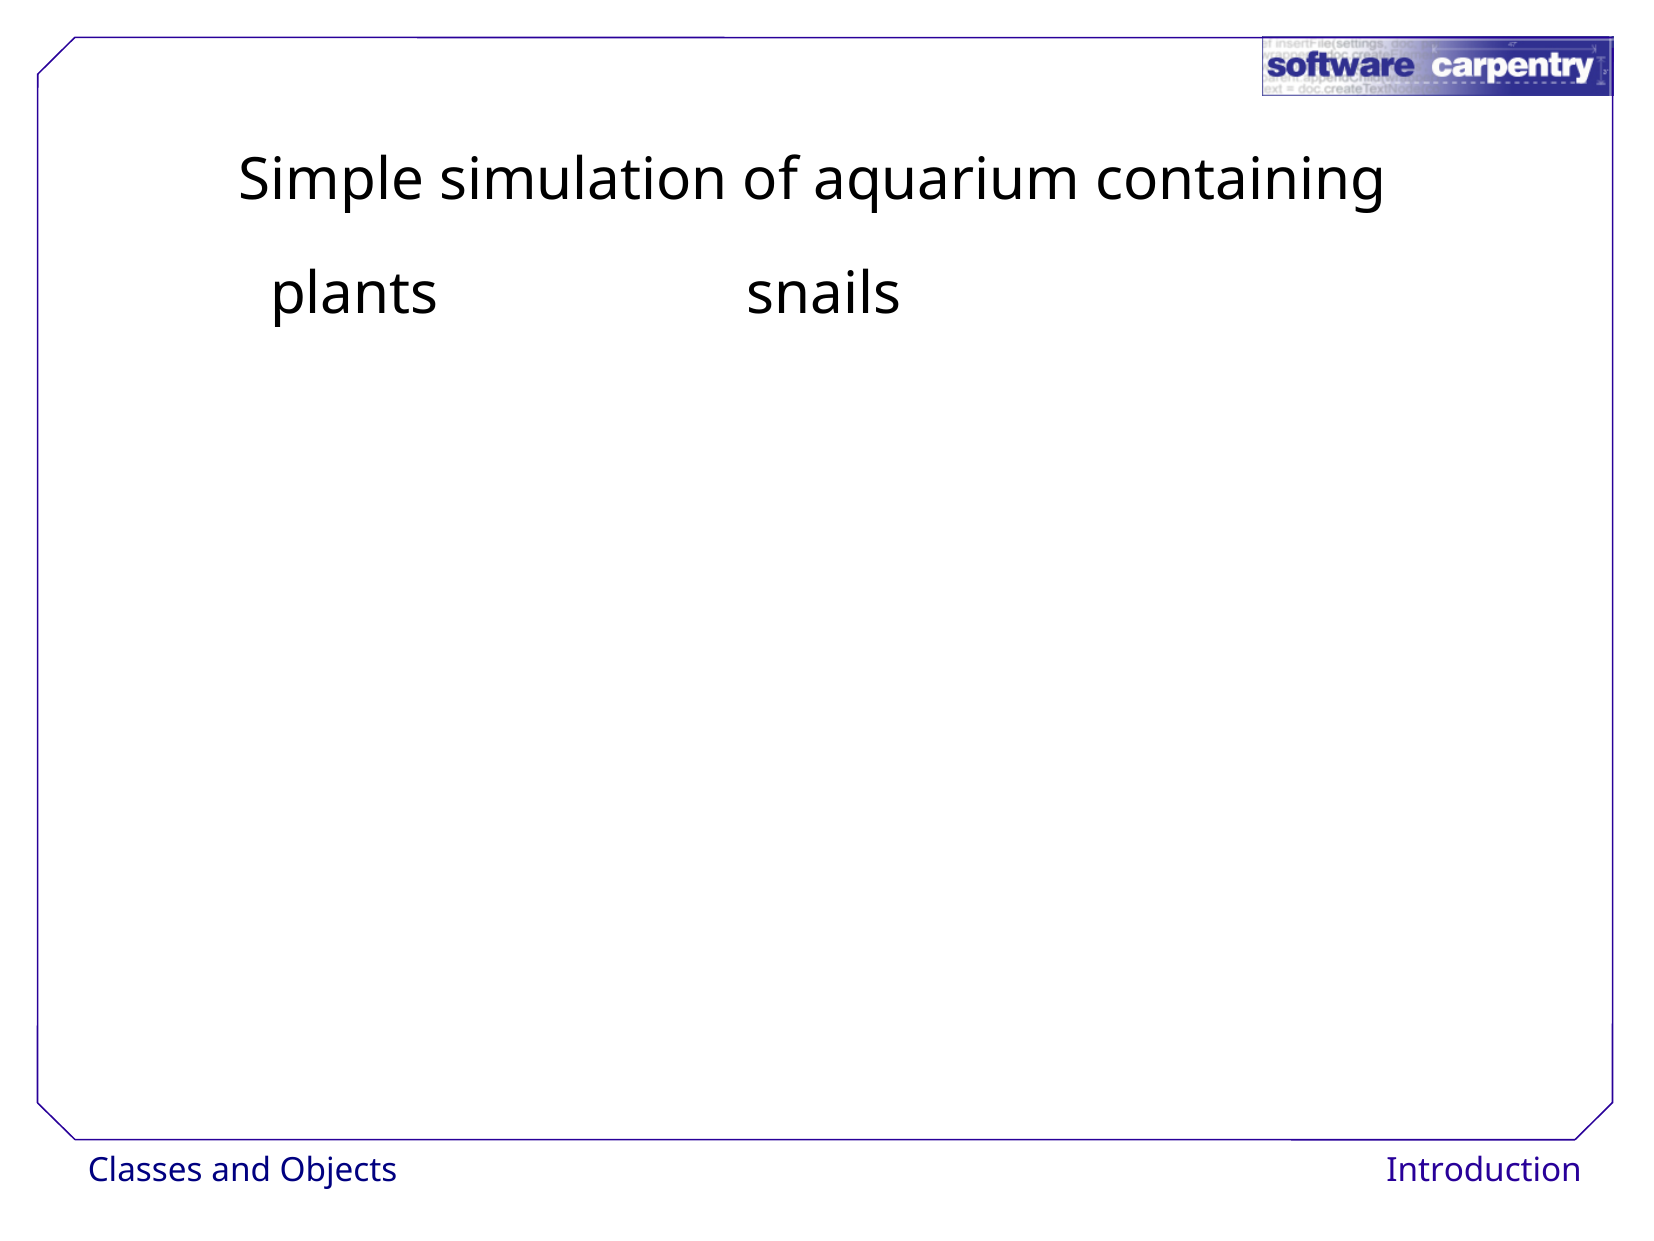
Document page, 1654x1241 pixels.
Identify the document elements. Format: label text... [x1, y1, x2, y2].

table_cell [1047, 254, 1517, 355]
table_header Simple simulation of aquarium containing [109, 140, 1517, 254]
table_cell plants [109, 254, 600, 355]
picture [1262, 36, 1614, 96]
table_cell snails [600, 254, 1047, 355]
